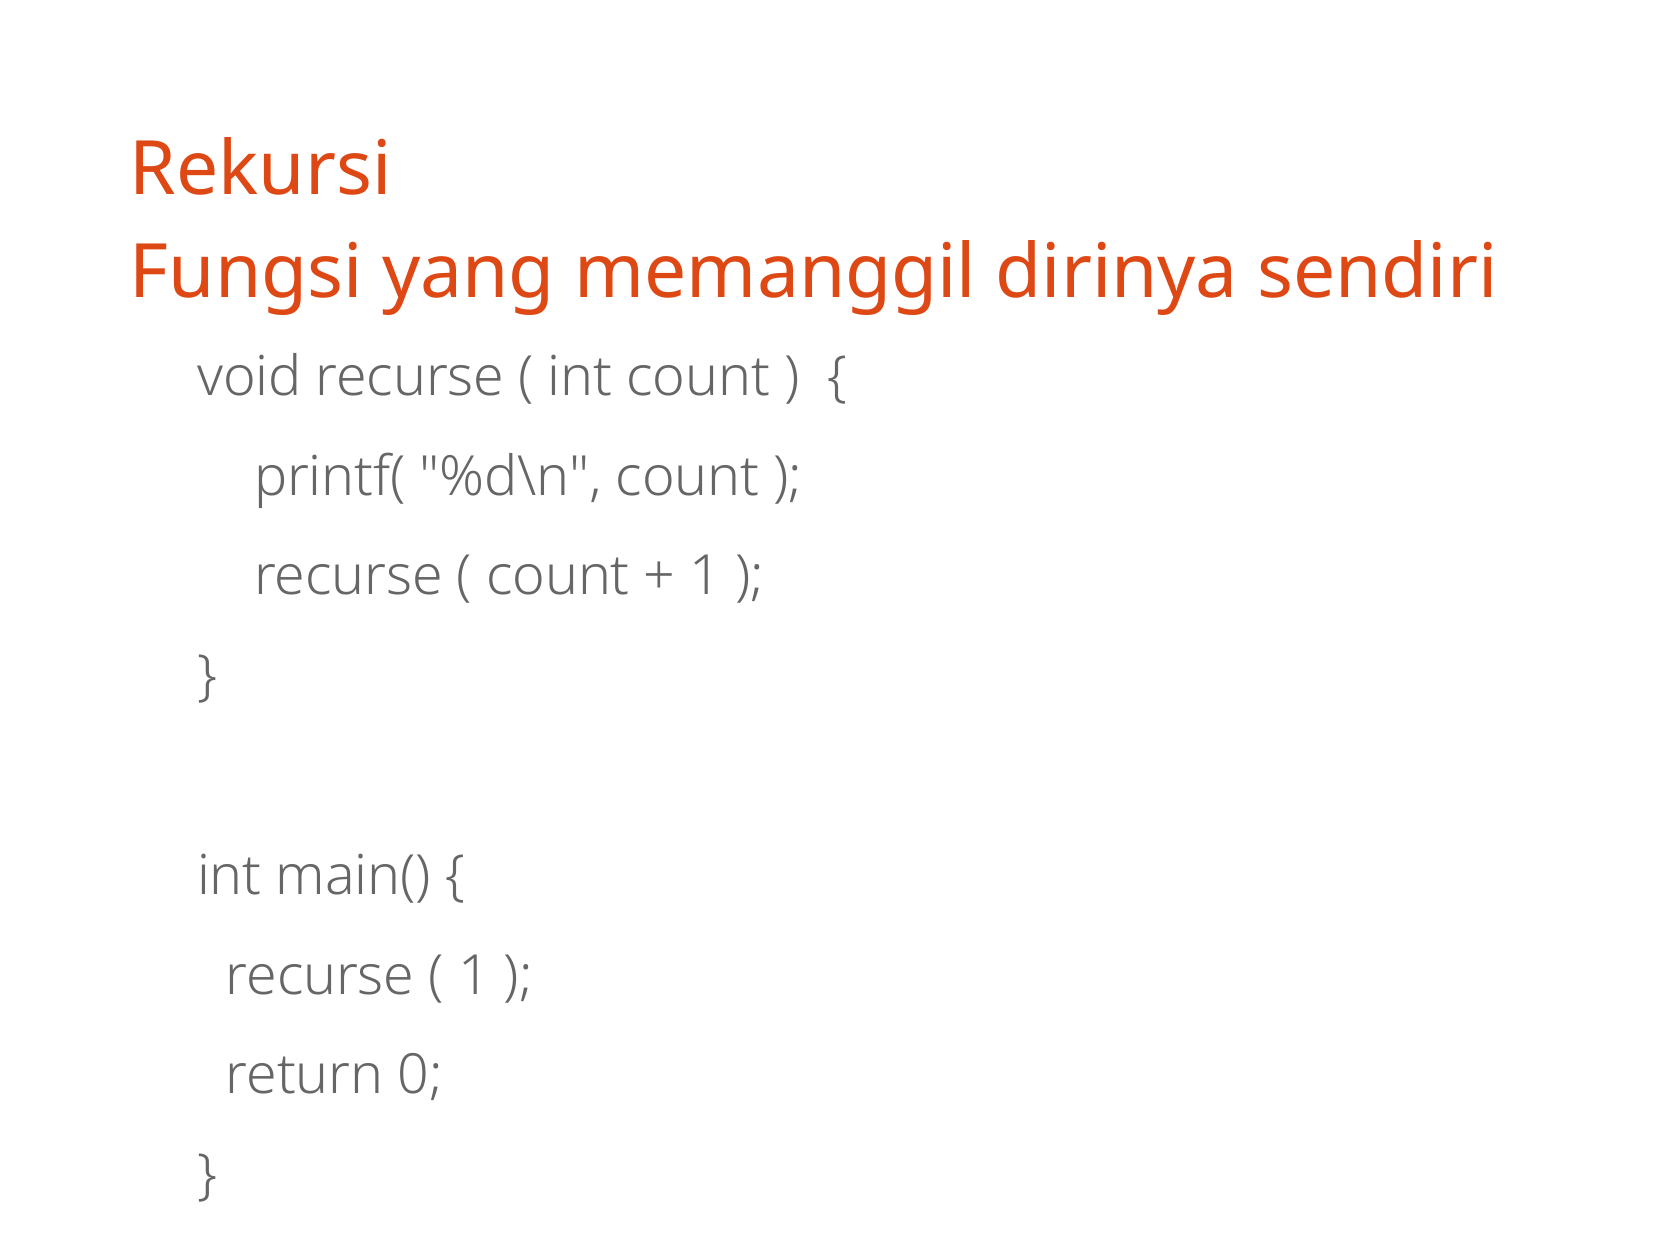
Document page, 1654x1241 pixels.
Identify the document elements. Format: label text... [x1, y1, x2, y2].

title Rekursi Fungsi yang memanggil dirinya sendiri [129, 132, 1518, 302]
list void recurse ( int count ) { printf( "%d\n", count ); recurse ( count + 1 ); } int main() { recurse ( 1 ); return 0; } [129, 336, 1518, 1211]
